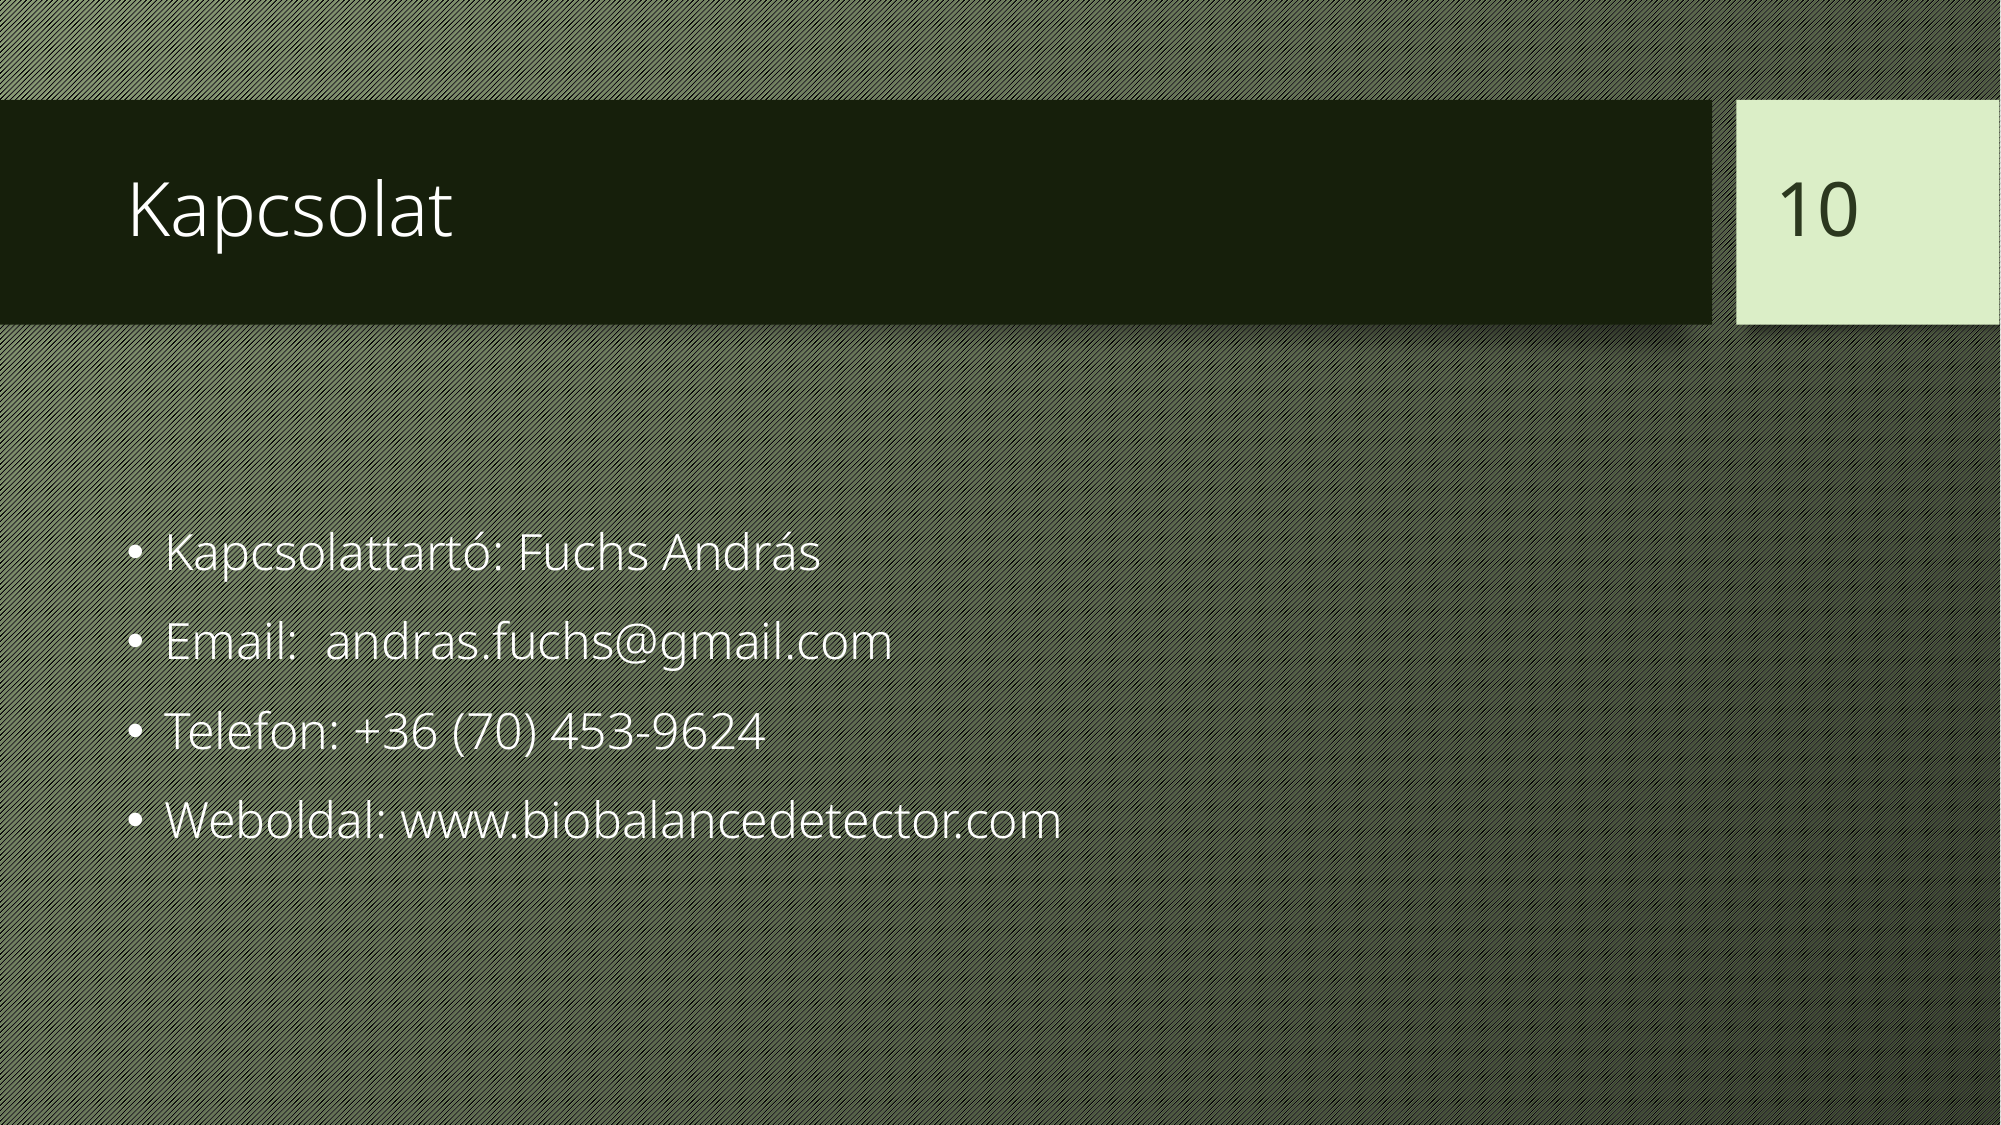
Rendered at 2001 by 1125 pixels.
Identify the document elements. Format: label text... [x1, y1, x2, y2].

picture [0, 0, 2001, 1125]
list Kapcsolattartó: Fuchs András Email: andras.fuchs@gmail.com Telefon: +36 (70) 453-9624 Weboldal: www.biobalancedetector.com [111, 519, 1689, 974]
text_box <number> [1760, 123, 1950, 303]
title Kapcsolat [111, 123, 1689, 301]
